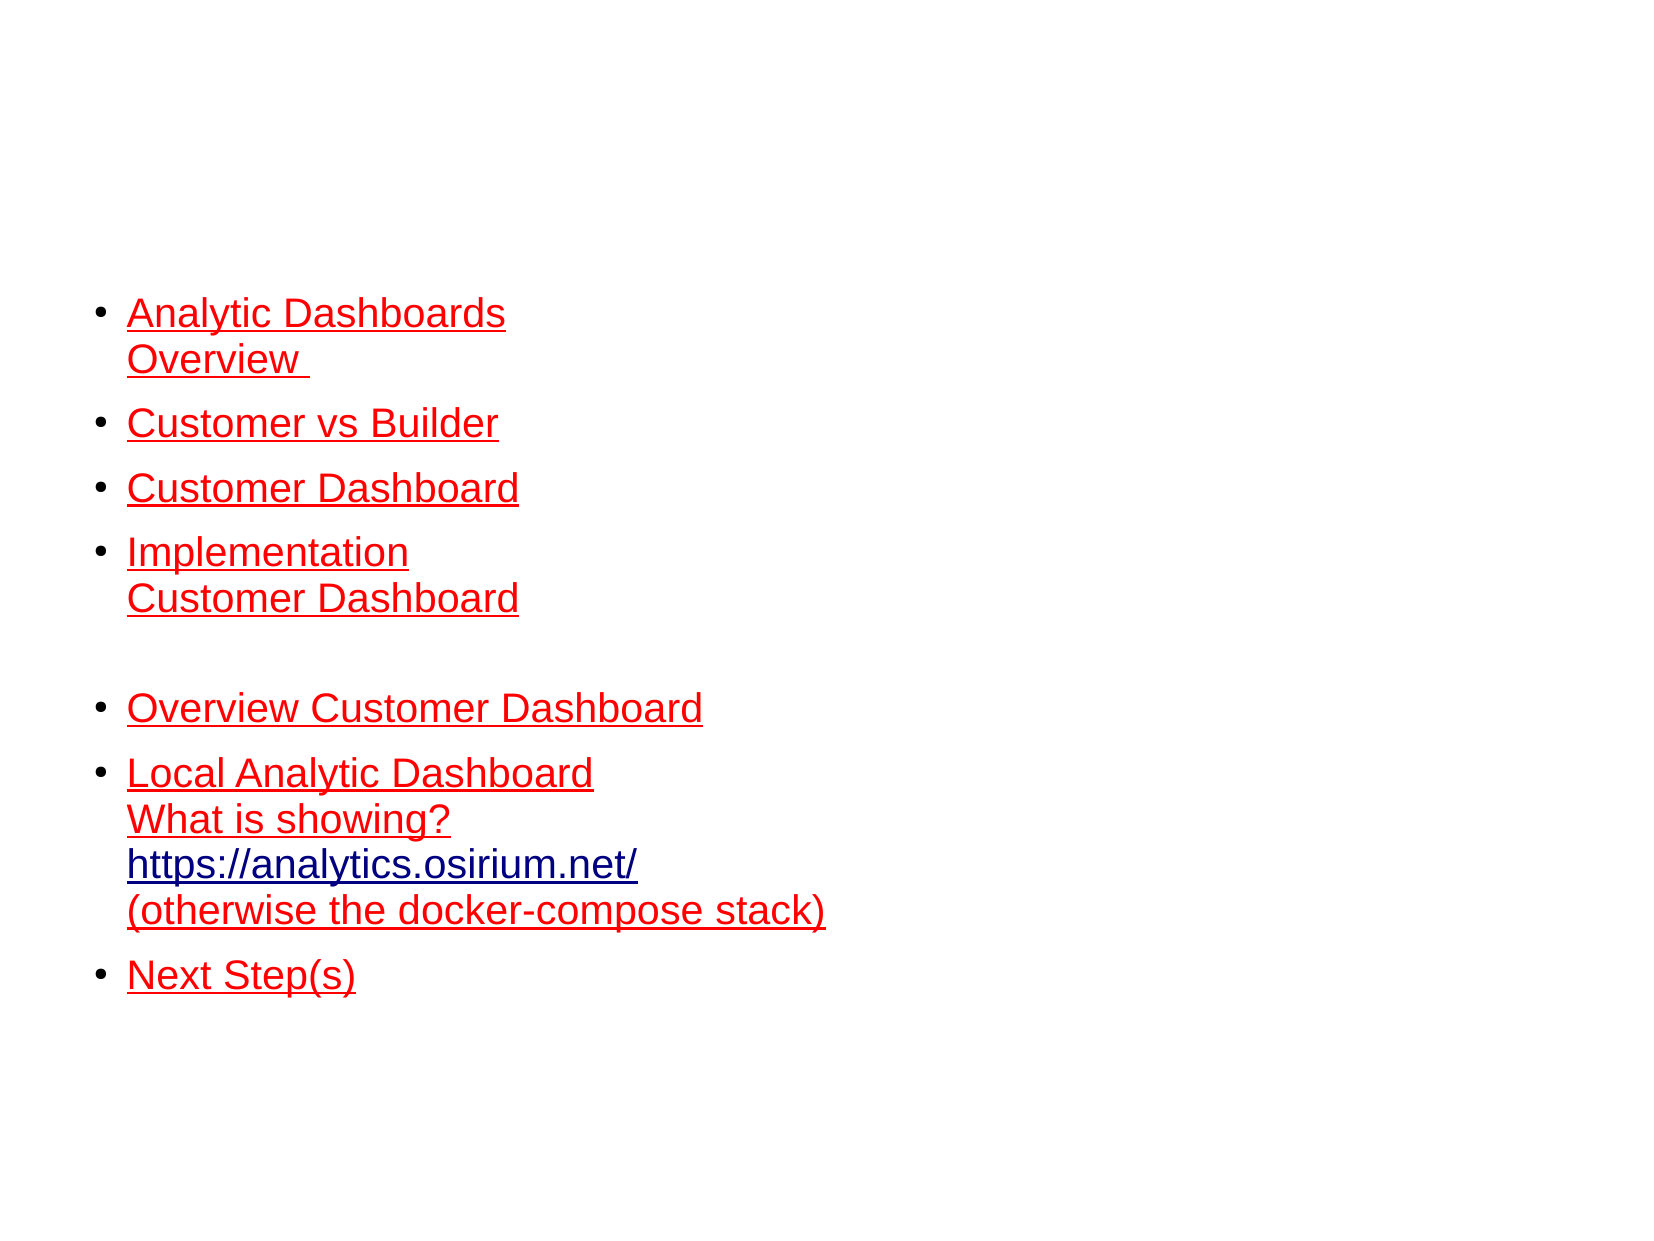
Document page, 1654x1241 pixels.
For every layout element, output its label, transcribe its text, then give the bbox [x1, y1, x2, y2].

list Analytic Dashboards Overview Customer vs Builder Customer Dashboard Implementation Customer Dashboard Overview Customer Dashboard Local Analytic Dashboard What is showing? https://analytics.osirium.net/ (otherwise the docker-compose stack) Next Step(s) [82, 290, 1571, 1010]
